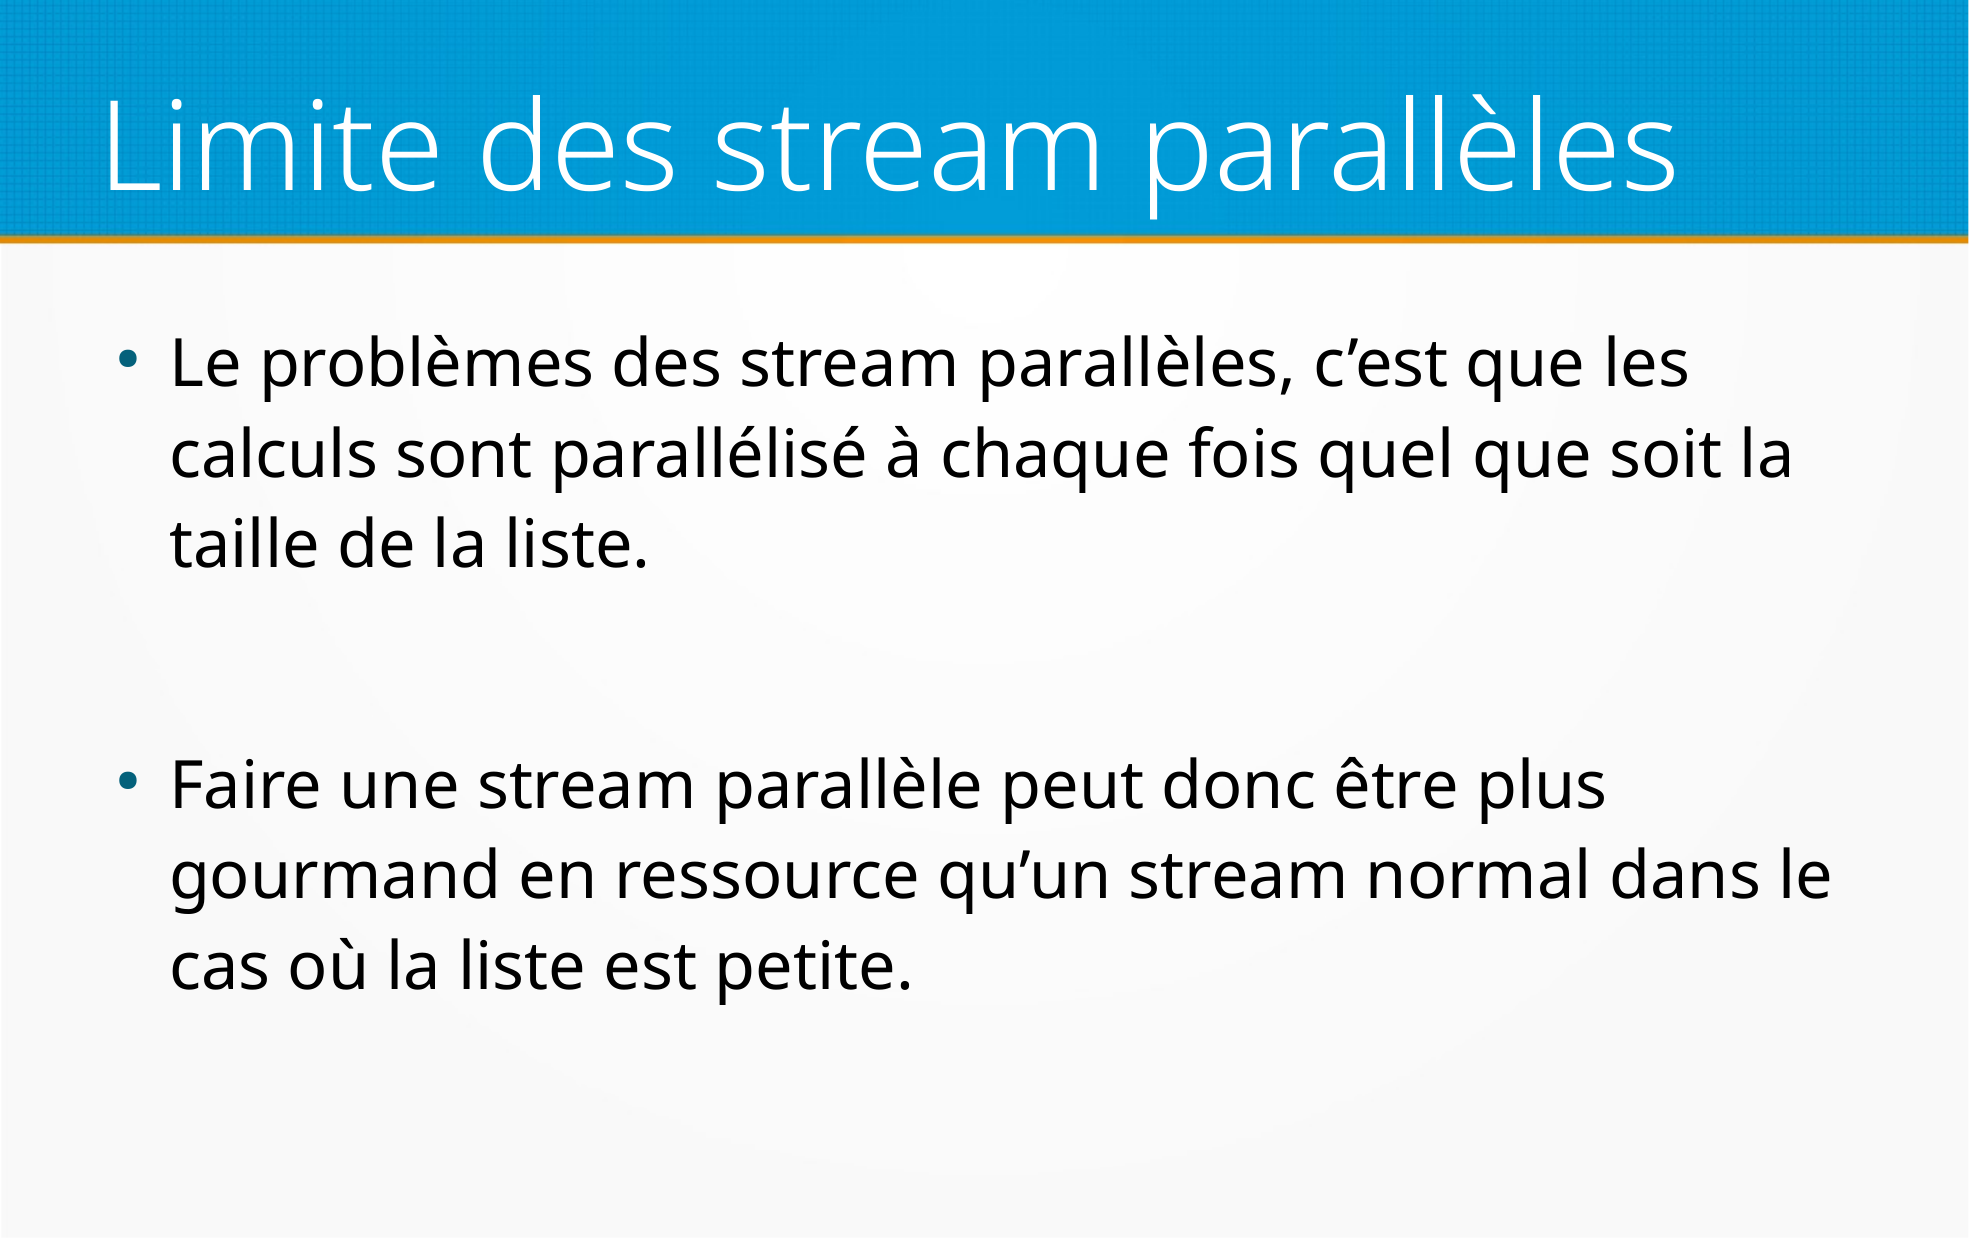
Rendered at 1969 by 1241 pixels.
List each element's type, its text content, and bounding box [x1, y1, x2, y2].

picture [0, 233, 1969, 1241]
title Limite des stream parallèles [98, 19, 1870, 227]
list Le problèmes des stream parallèles, c’est que les calculs sont parallélisé à chaque fois quel que soit la taille de la liste. Faire une stream parallèle peut donc être plus gourmand en ressource qu’un stream normal dans le cas où la liste est petite. [98, 315, 1861, 1081]
